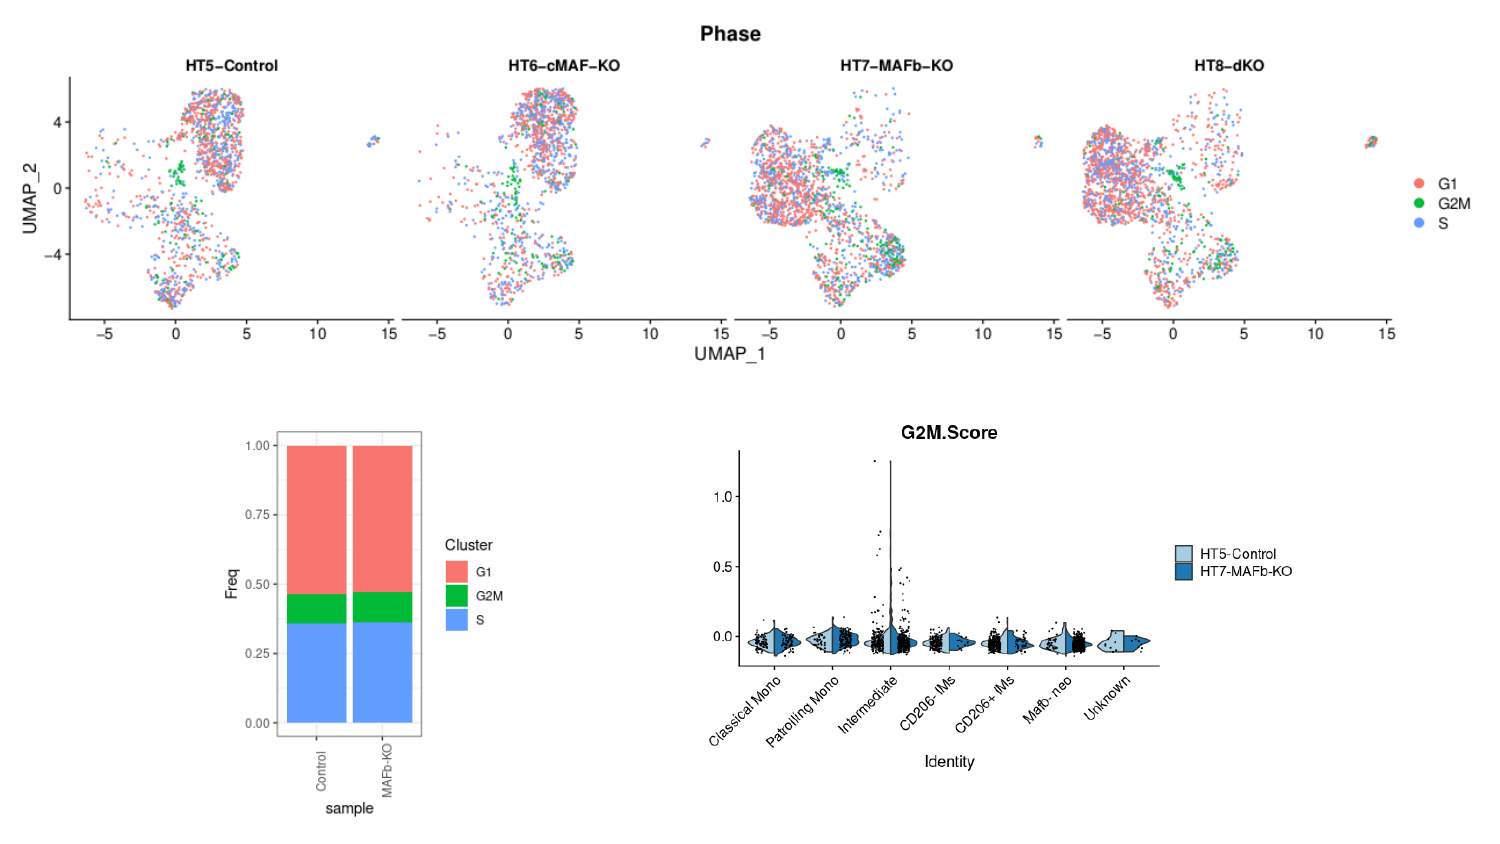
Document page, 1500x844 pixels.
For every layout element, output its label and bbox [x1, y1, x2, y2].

picture [218, 424, 519, 826]
picture [0, 0, 1500, 376]
picture [698, 410, 1306, 786]
